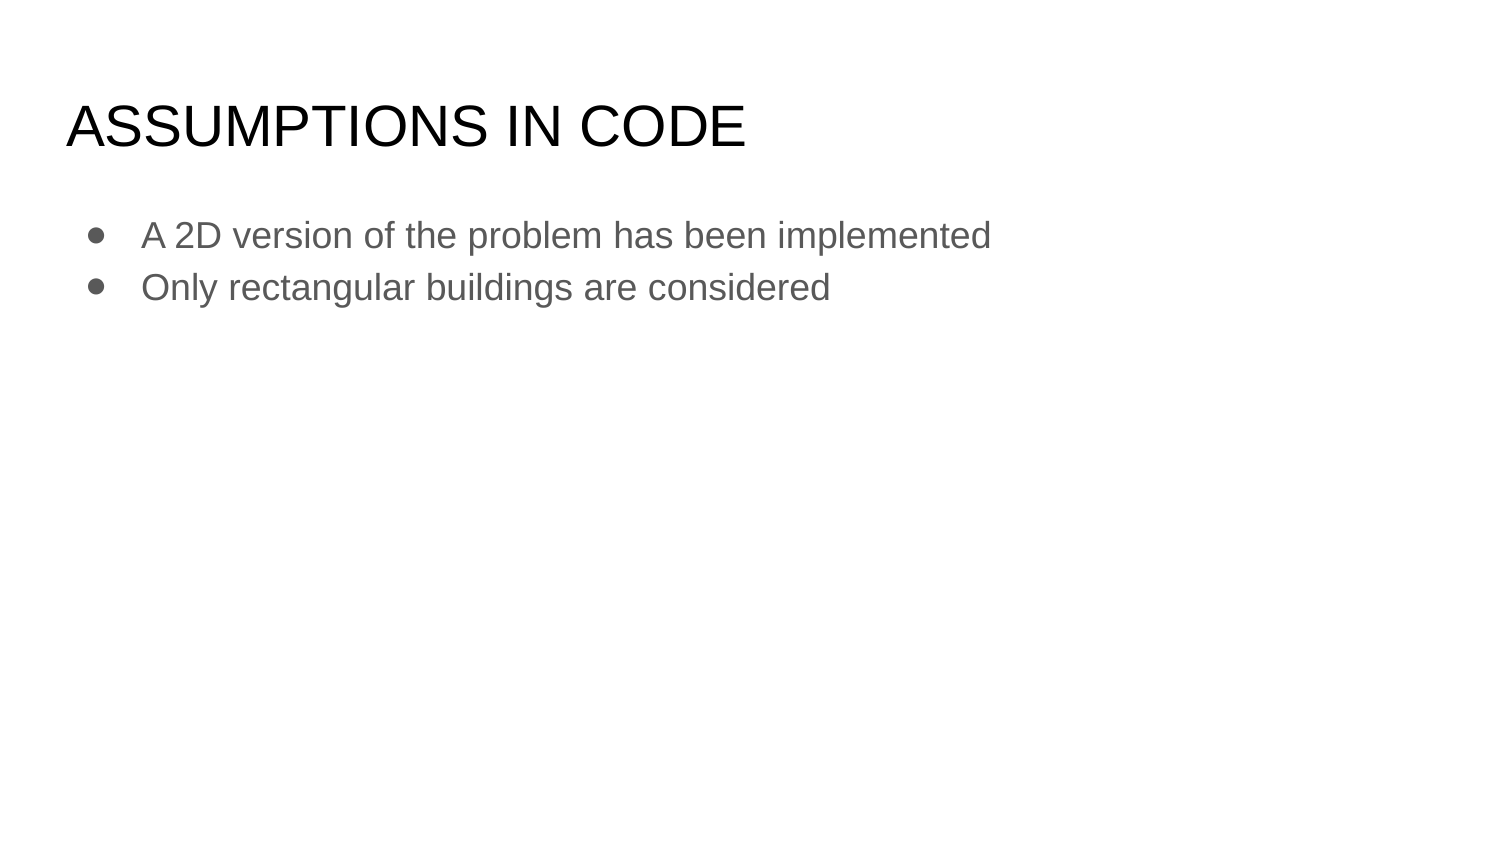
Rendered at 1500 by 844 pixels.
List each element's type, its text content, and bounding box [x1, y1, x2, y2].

list A 2D version of the problem has been implemented Only rectangular buildings are considered [51, 189, 1449, 750]
title ASSUMPTIONS IN CODE [51, 72, 1449, 167]
